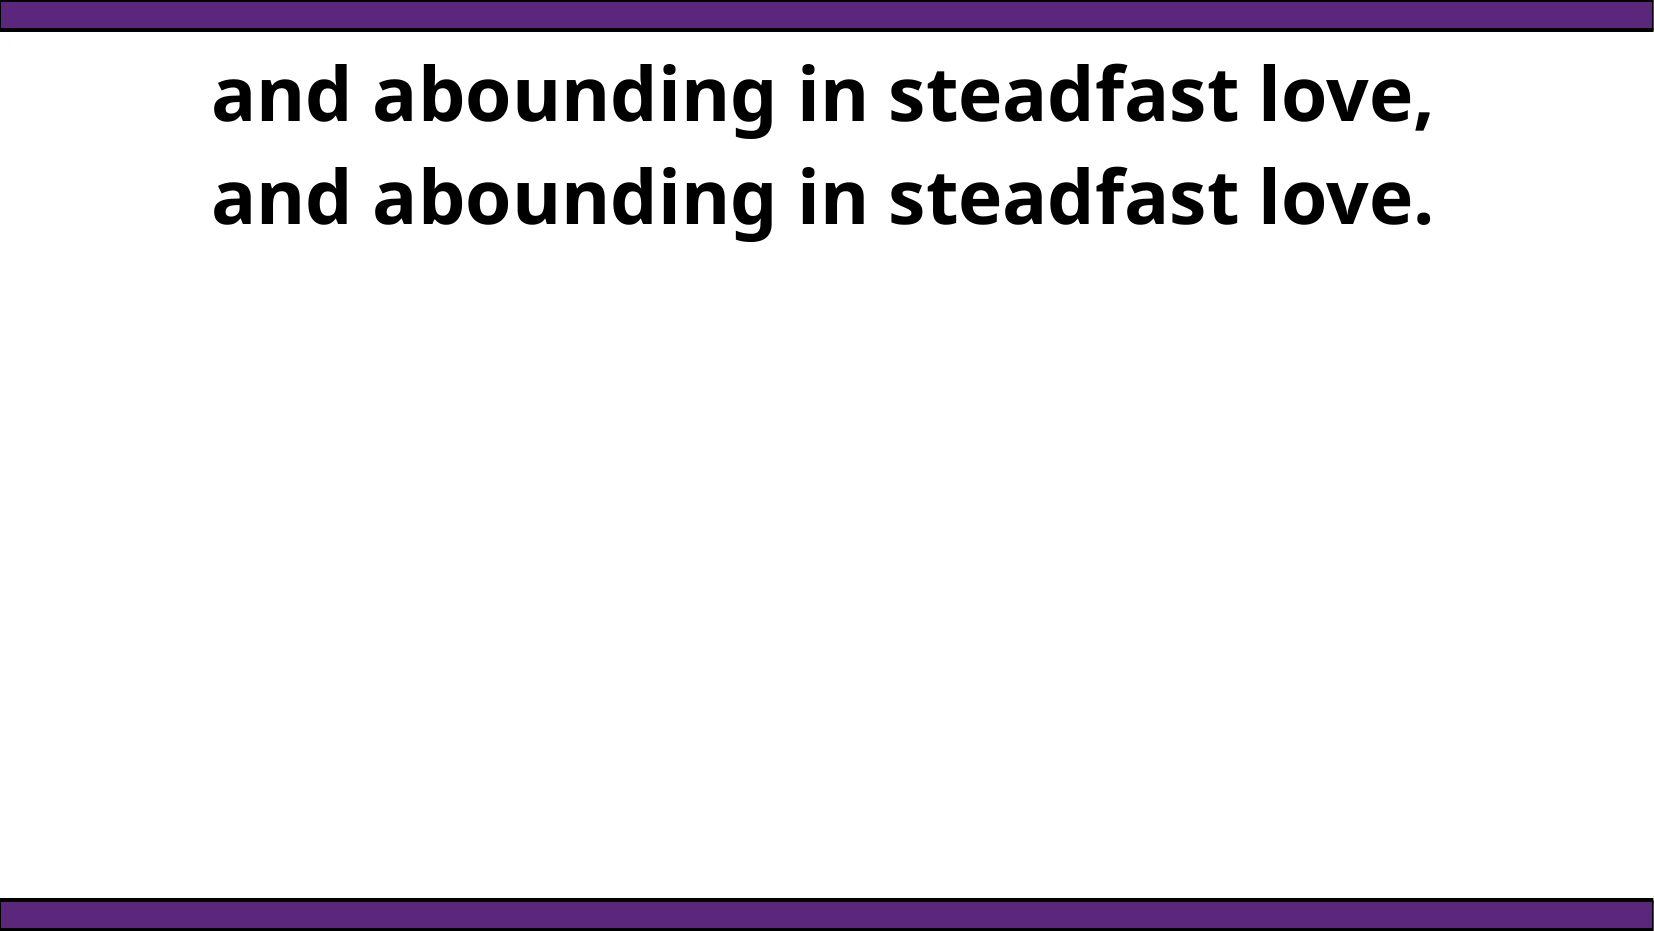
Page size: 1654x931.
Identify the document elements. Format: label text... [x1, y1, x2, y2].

picture [0, 31, 1654, 900]
text_box [0, 0, 1654, 31]
text_box and abounding in steadfast love, and abounding in steadfast love. [58, 34, 1589, 249]
text_box [0, 900, 1654, 931]
